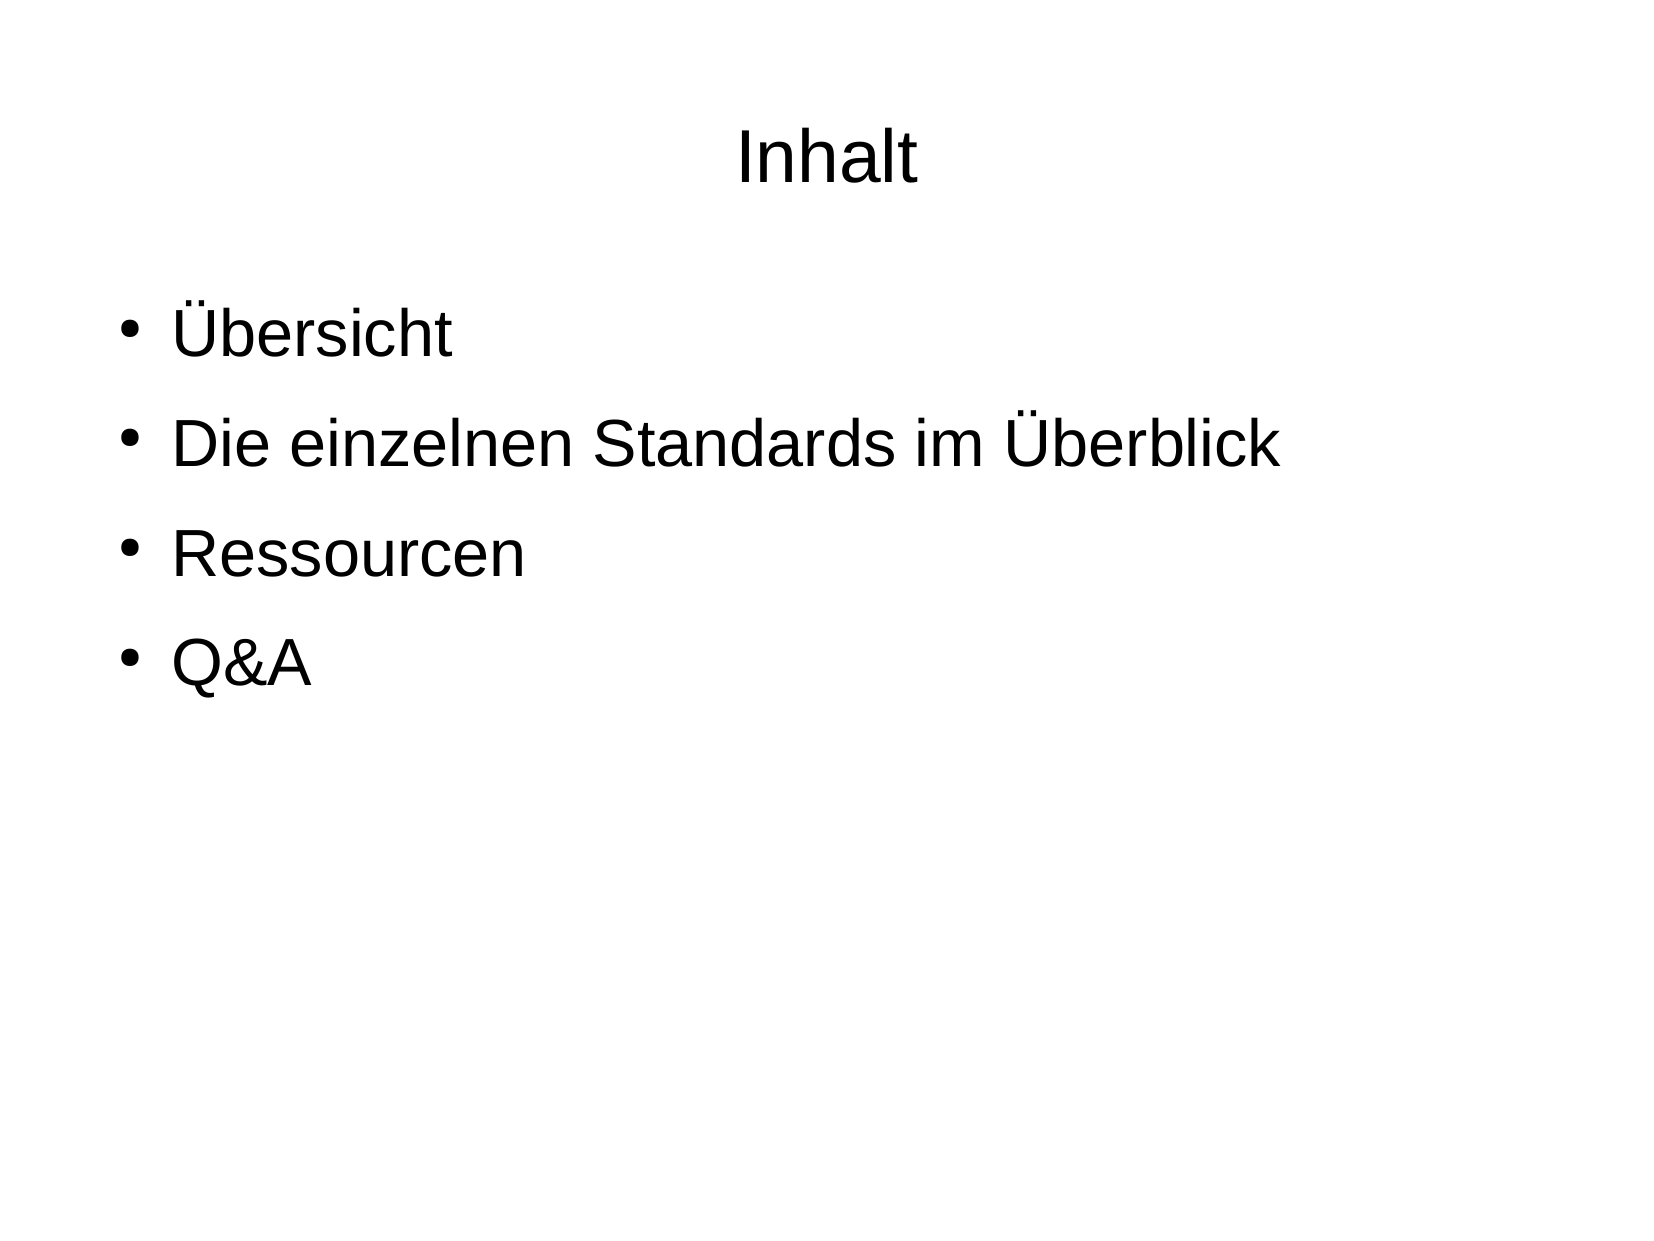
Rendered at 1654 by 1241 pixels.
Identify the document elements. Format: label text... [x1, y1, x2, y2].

title Inhalt [82, 49, 1571, 257]
list Übersicht Die einzelnen Standards im Überblick Ressourcen Q&A [82, 290, 1571, 1010]
